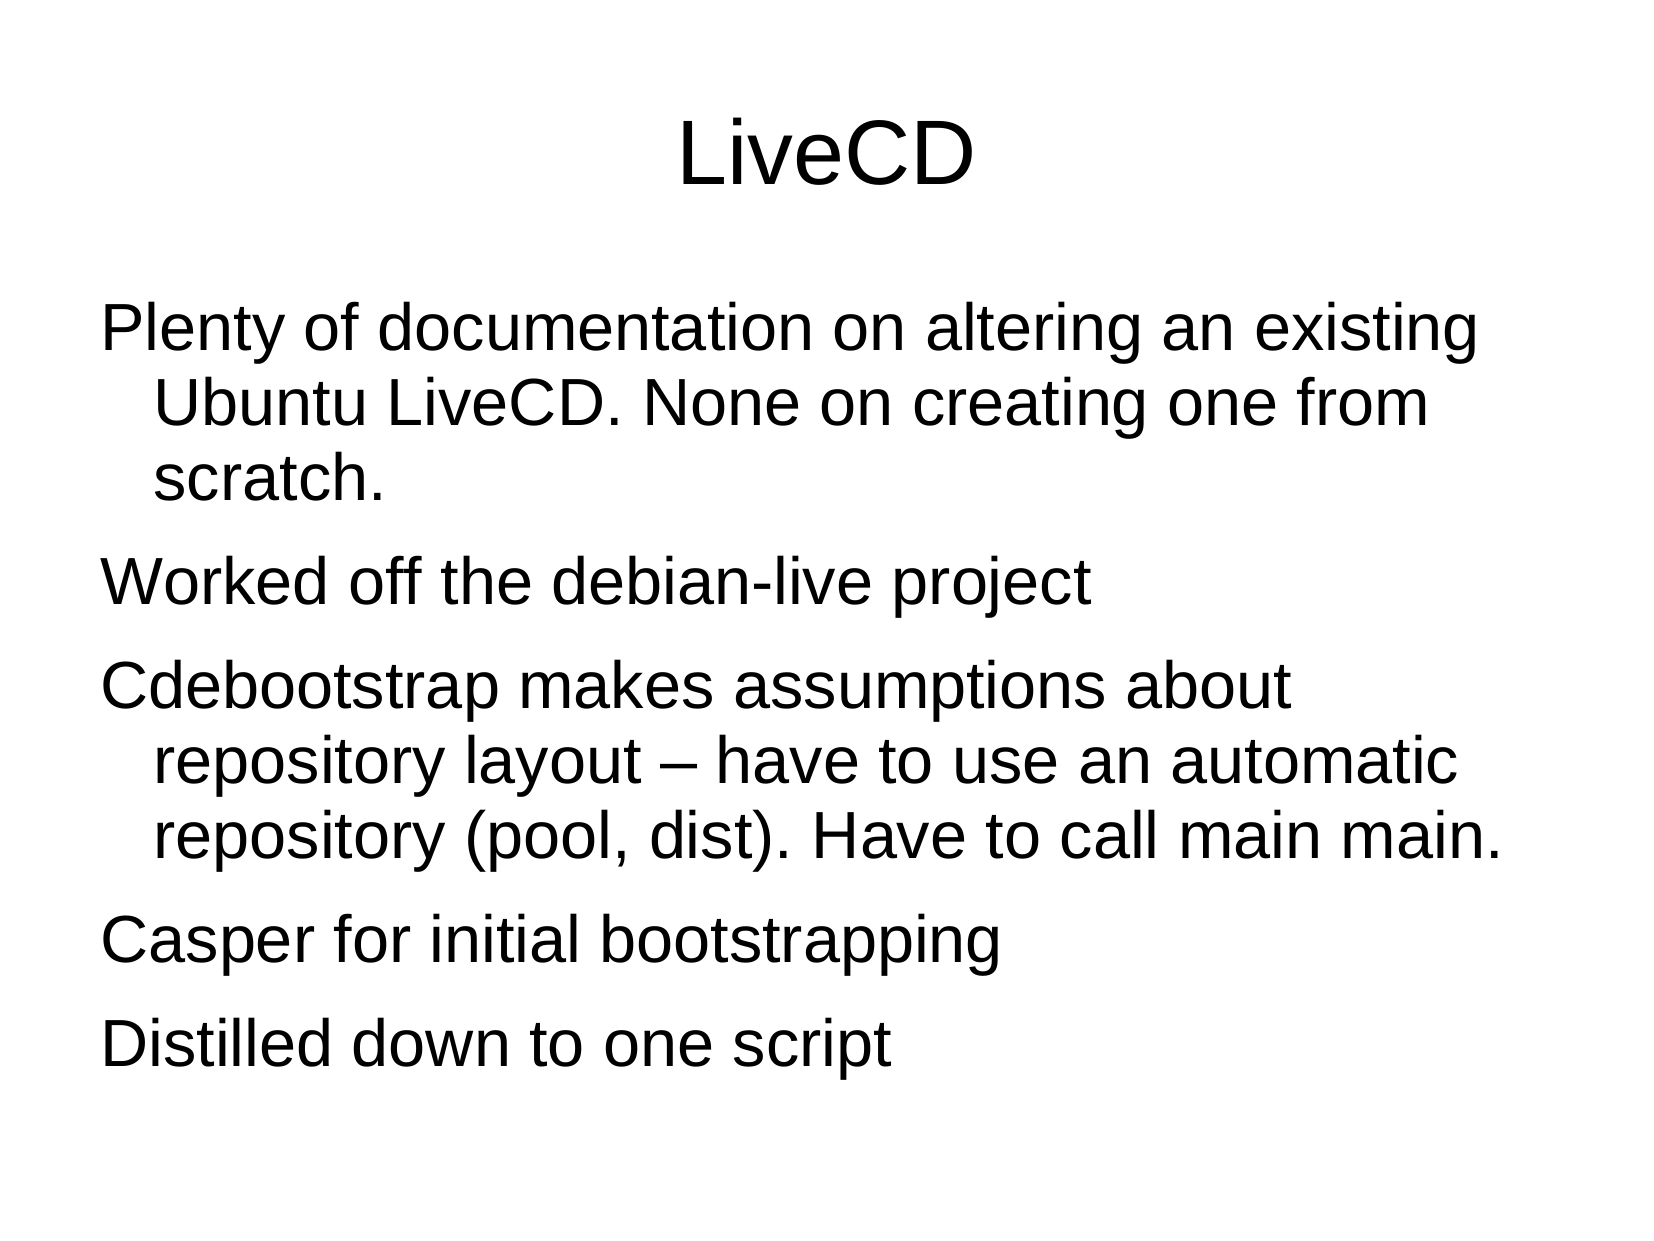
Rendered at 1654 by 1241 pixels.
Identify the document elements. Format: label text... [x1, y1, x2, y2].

list Plenty of documentation on altering an existing Ubuntu LiveCD. None on creating one from scratch. Worked off the debian-live project Cdebootstrap makes assumptions about repository layout – have to use an automatic repository (pool, dist). Have to call main main. Casper for initial bootstrapping Distilled down to one script [82, 290, 1571, 1156]
title LiveCD [82, 49, 1571, 257]
